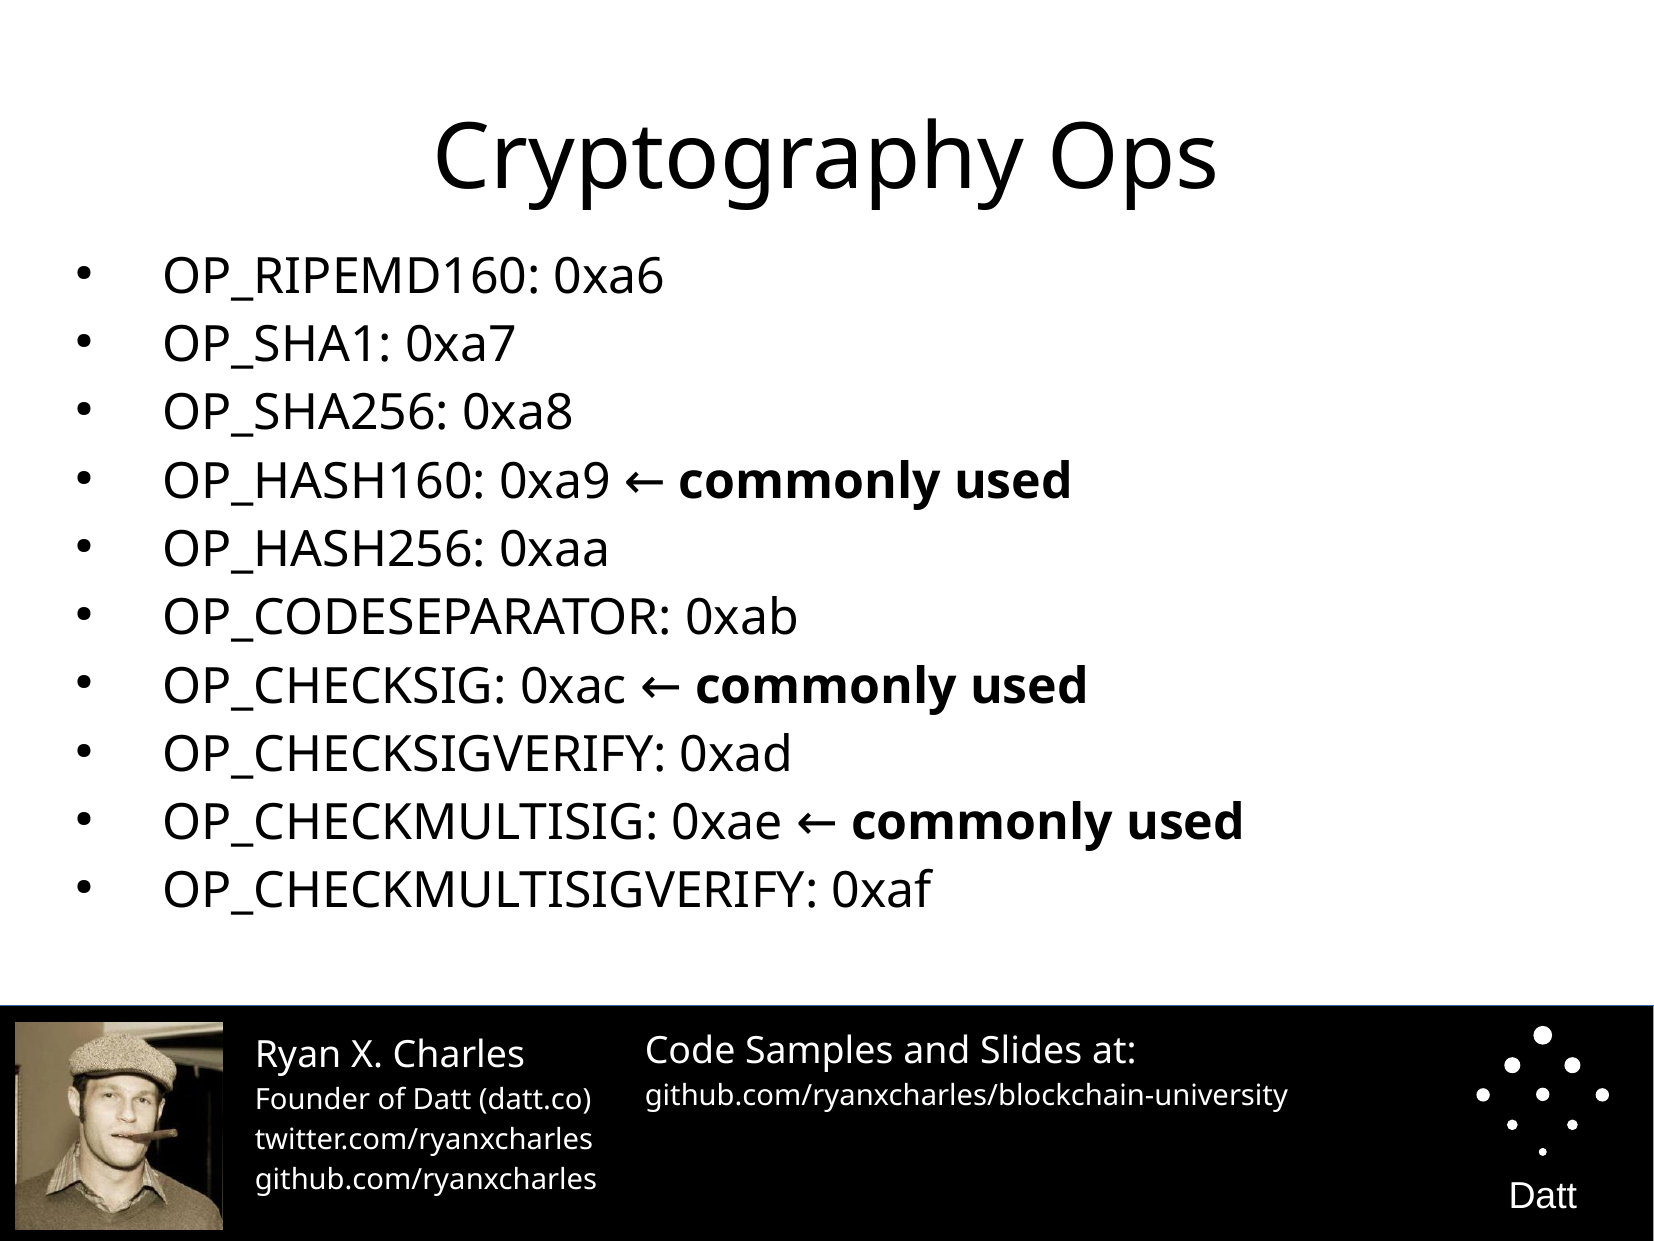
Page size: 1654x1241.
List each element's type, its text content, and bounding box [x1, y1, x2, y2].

picture [15, 1022, 223, 1231]
title Cryptography Ops [82, 49, 1571, 240]
text_box [0, 1005, 1654, 1241]
text_box Ryan X. Charles Founder of Datt (datt.co) twitter.com/ryanxcharles github.com/ryanxcharles [240, 1020, 976, 1241]
subtitle OP_RIPEMD160: 0xa6 OP_SHA1: 0xa7 OP_SHA256: 0xa8 OP_HASH160: 0xa9 ← commonly used OP_HASH256: 0xaa OP_CODESEPARATOR: 0xab OP_CHECKSIG: 0xac ← commonly used OP_CHECKSIGVERIFY: 0xad OP_CHECKMULTISIG: 0xae ← commonly used OP_CHECKMULTISIGVERIFY: 0xaf [75, 240, 1591, 1006]
picture [1475, 1023, 1611, 1159]
text_box Code Samples and Slides at: github.com/ryanxcharles/blockchain-university [630, 1015, 1403, 1156]
text_box Datt [1452, 1167, 1633, 1241]
